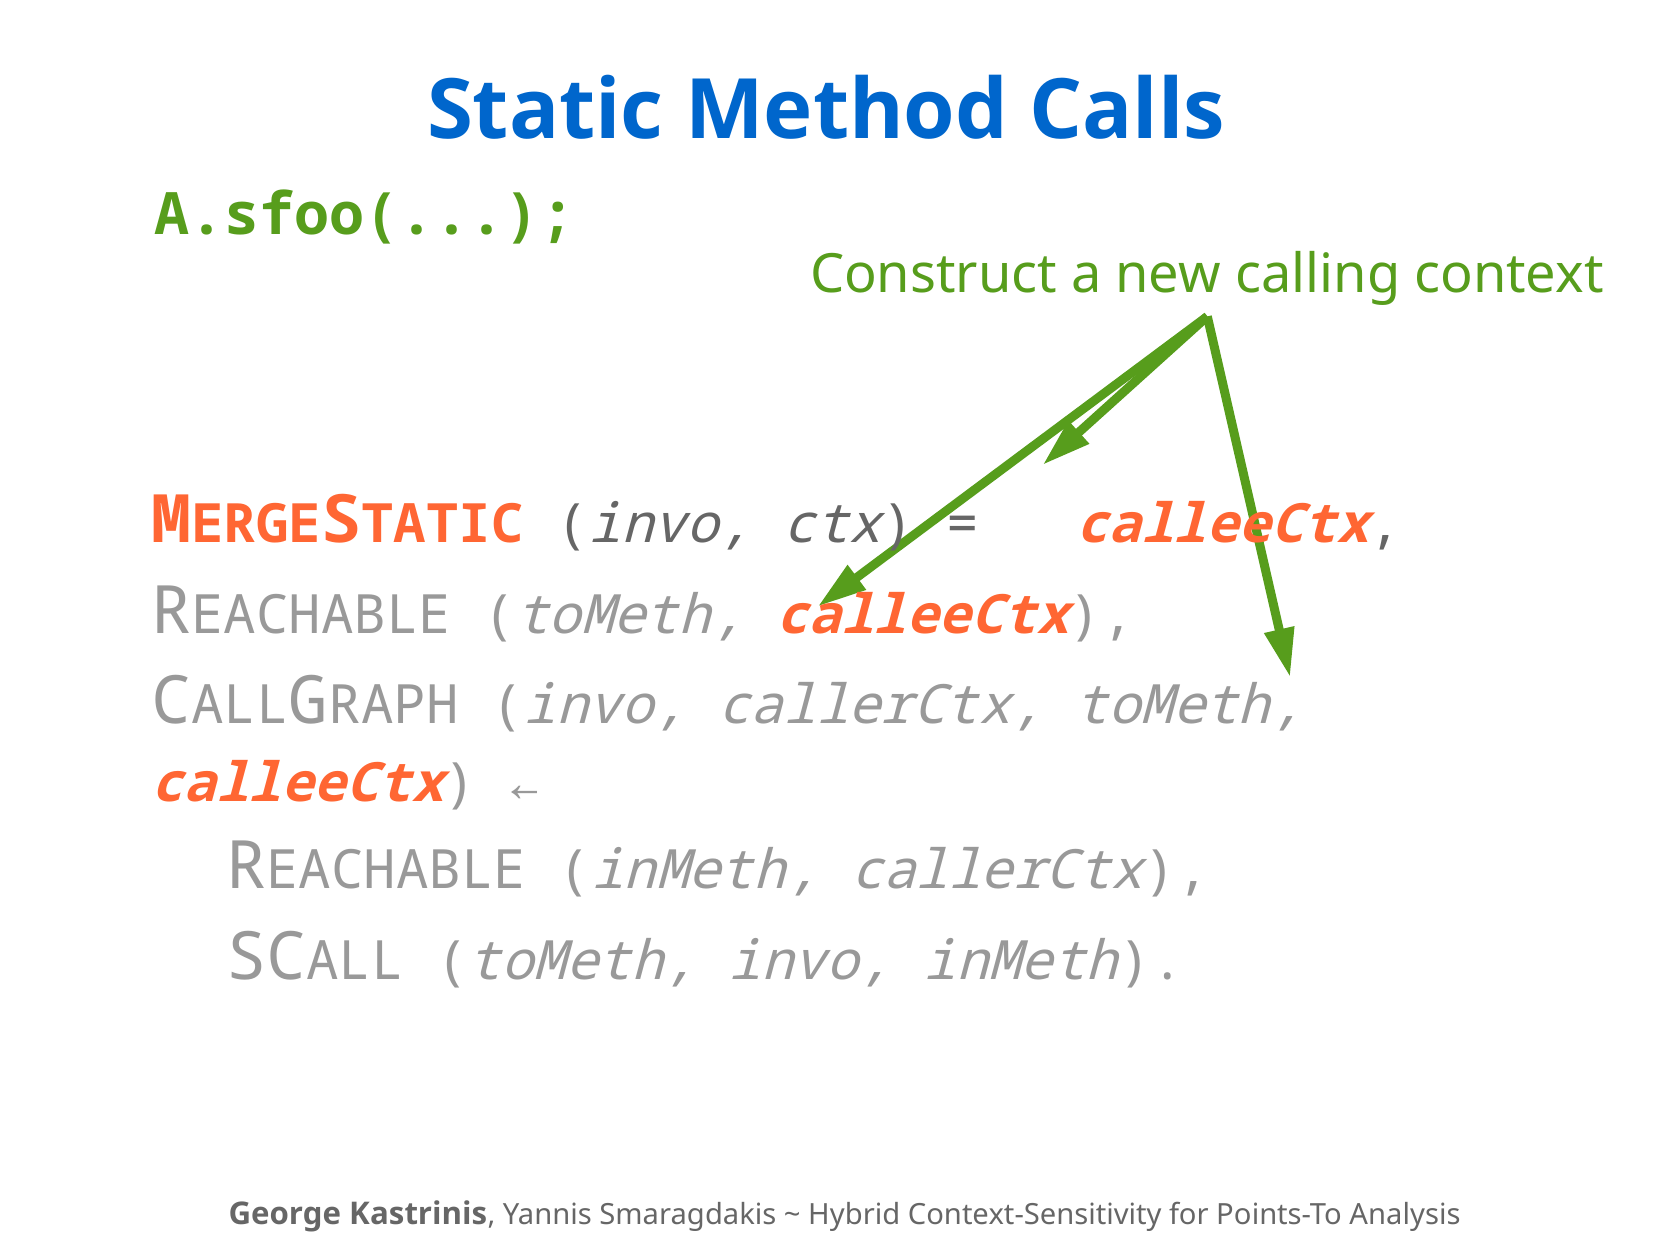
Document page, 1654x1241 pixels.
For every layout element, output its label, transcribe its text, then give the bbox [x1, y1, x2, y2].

text_box Static Method Calls [338, 41, 1315, 150]
text_box MERGESTATIC (invo, ctx) = calleeCtx, REACHABLE (toMeth, calleeCtx), CALLGRAPH (invo, callerCtx, toMeth, calleeCtx) ← REACHABLE (inMeth, callerCtx), SCALL (toMeth, invo, inMeth). [136, 463, 1517, 813]
text_box A.sfoo(...); [139, 164, 521, 238]
text_box Construct a new calling context [795, 227, 1597, 304]
